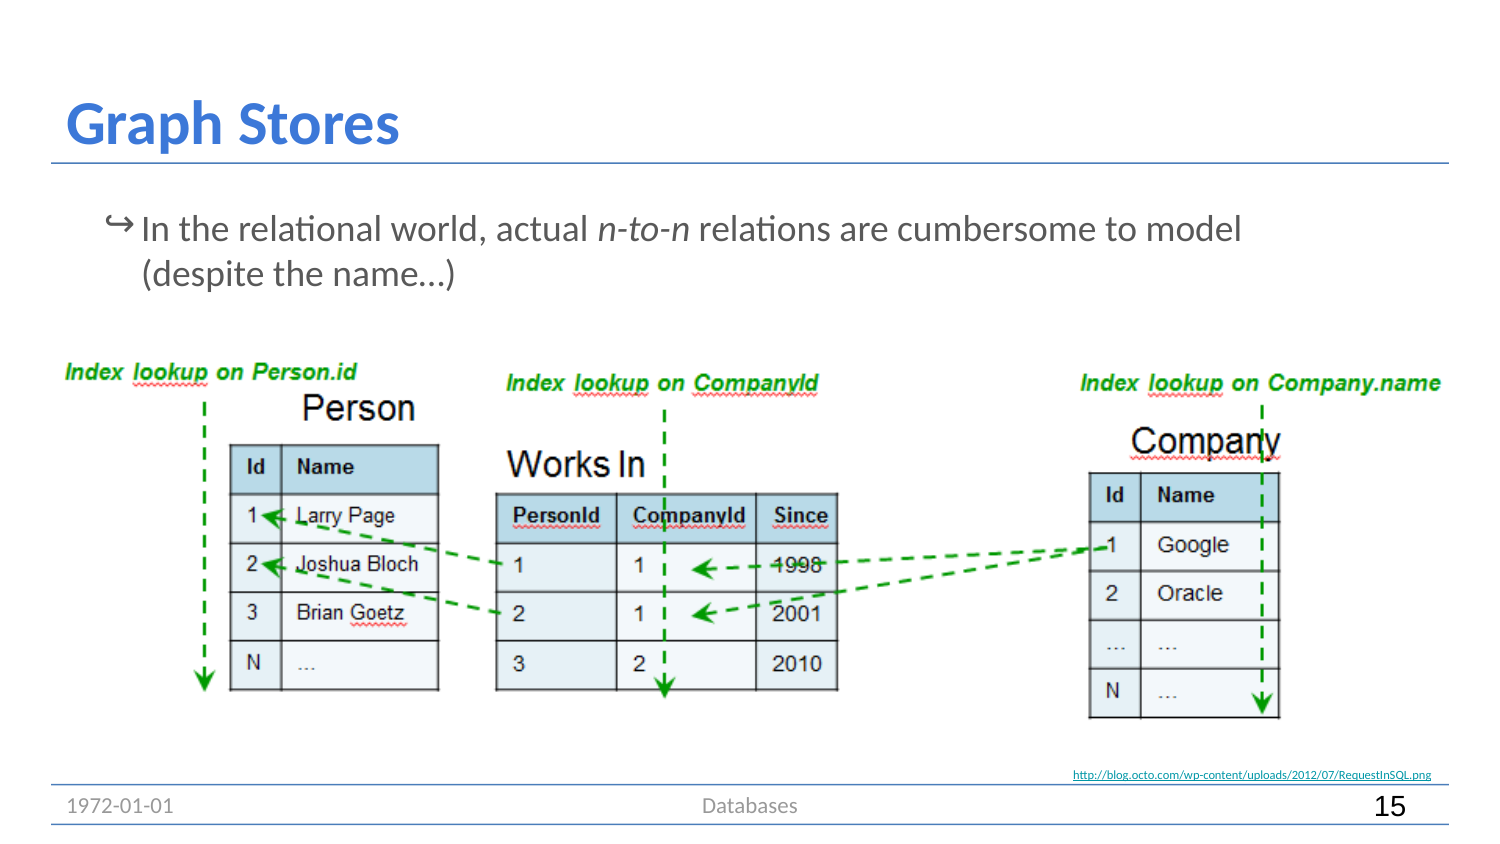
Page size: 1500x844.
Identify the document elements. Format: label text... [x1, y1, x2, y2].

slide_number <number> [1358, 784, 1449, 825]
title Graph Stores [51, 72, 1449, 167]
text_box http://blog.octo.com/wp-content/uploads/2012/07/RequestInSQL.png [988, 752, 1449, 783]
picture [53, 352, 1447, 725]
list In the relational world, actual n-to-n relations are cumbersome to model (despite the name…) [51, 189, 1449, 750]
